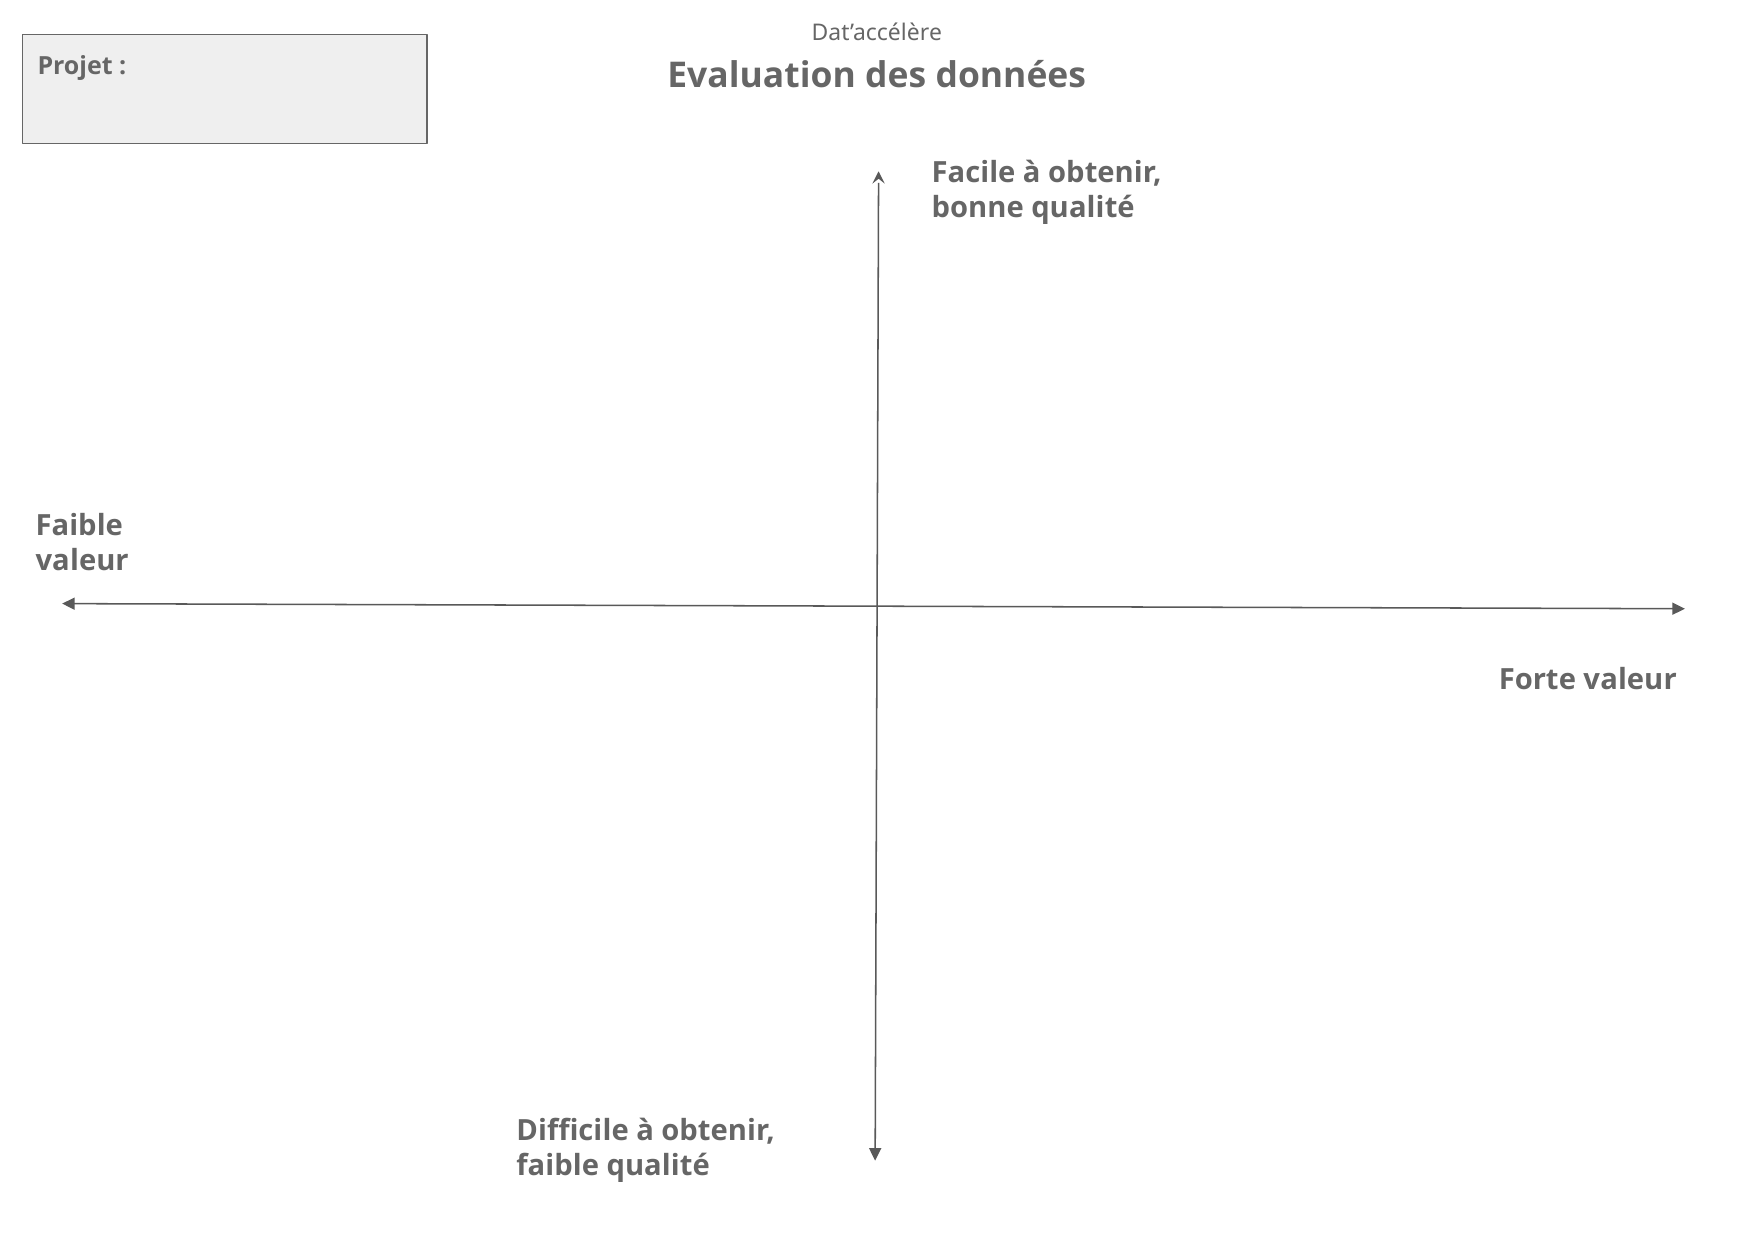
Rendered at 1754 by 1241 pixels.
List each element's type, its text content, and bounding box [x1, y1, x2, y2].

text_box Dat’accélère Evaluation des données [331, 0, 1422, 81]
text_box Difficile à obtenir, faible qualité [501, 1096, 808, 1197]
text_box Faible valeur [20, 491, 220, 572]
text_box Projet : [22, 34, 428, 144]
text_box Forte valeur [1484, 645, 1721, 755]
text_box Facile à obtenir, bonne qualité [916, 138, 1201, 239]
